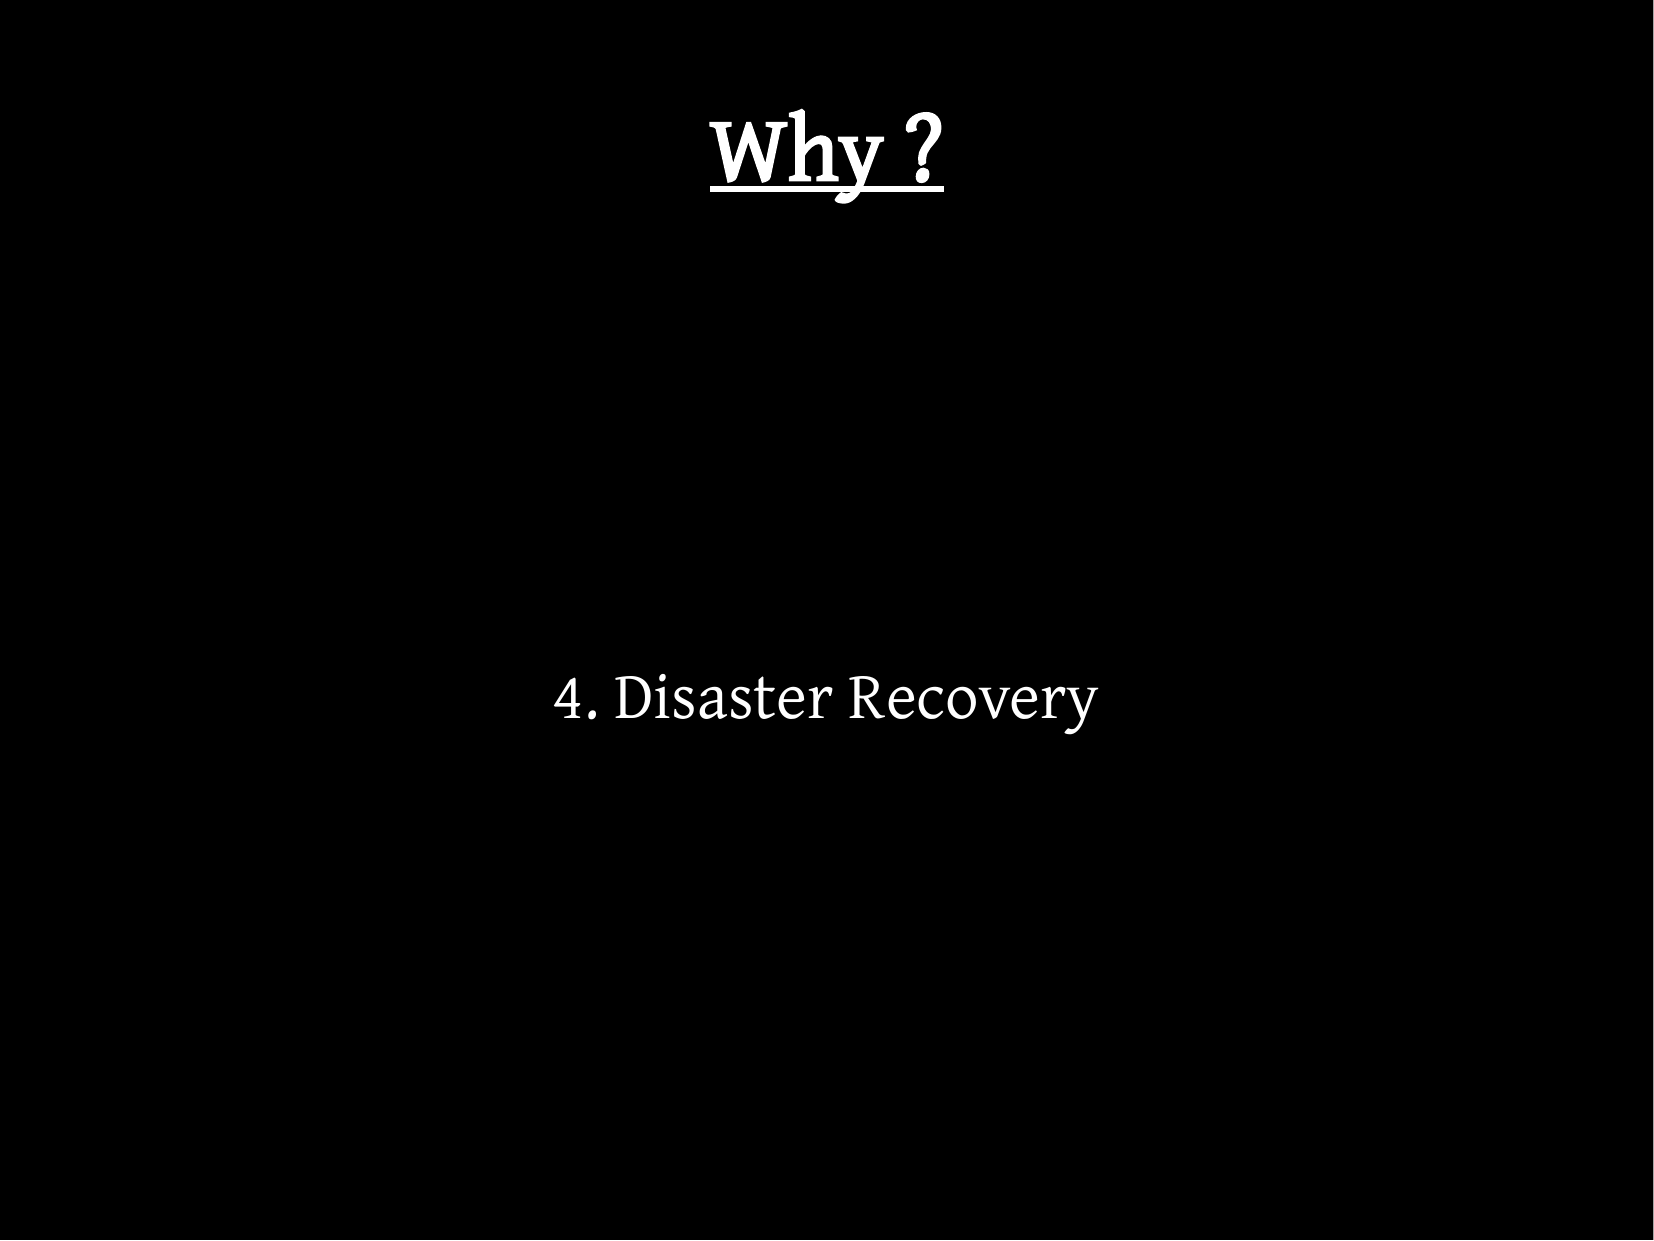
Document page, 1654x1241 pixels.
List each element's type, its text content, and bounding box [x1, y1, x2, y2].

subtitle 4. Disaster Recovery [82, 290, 1571, 1109]
title Why ? [82, 49, 1571, 257]
